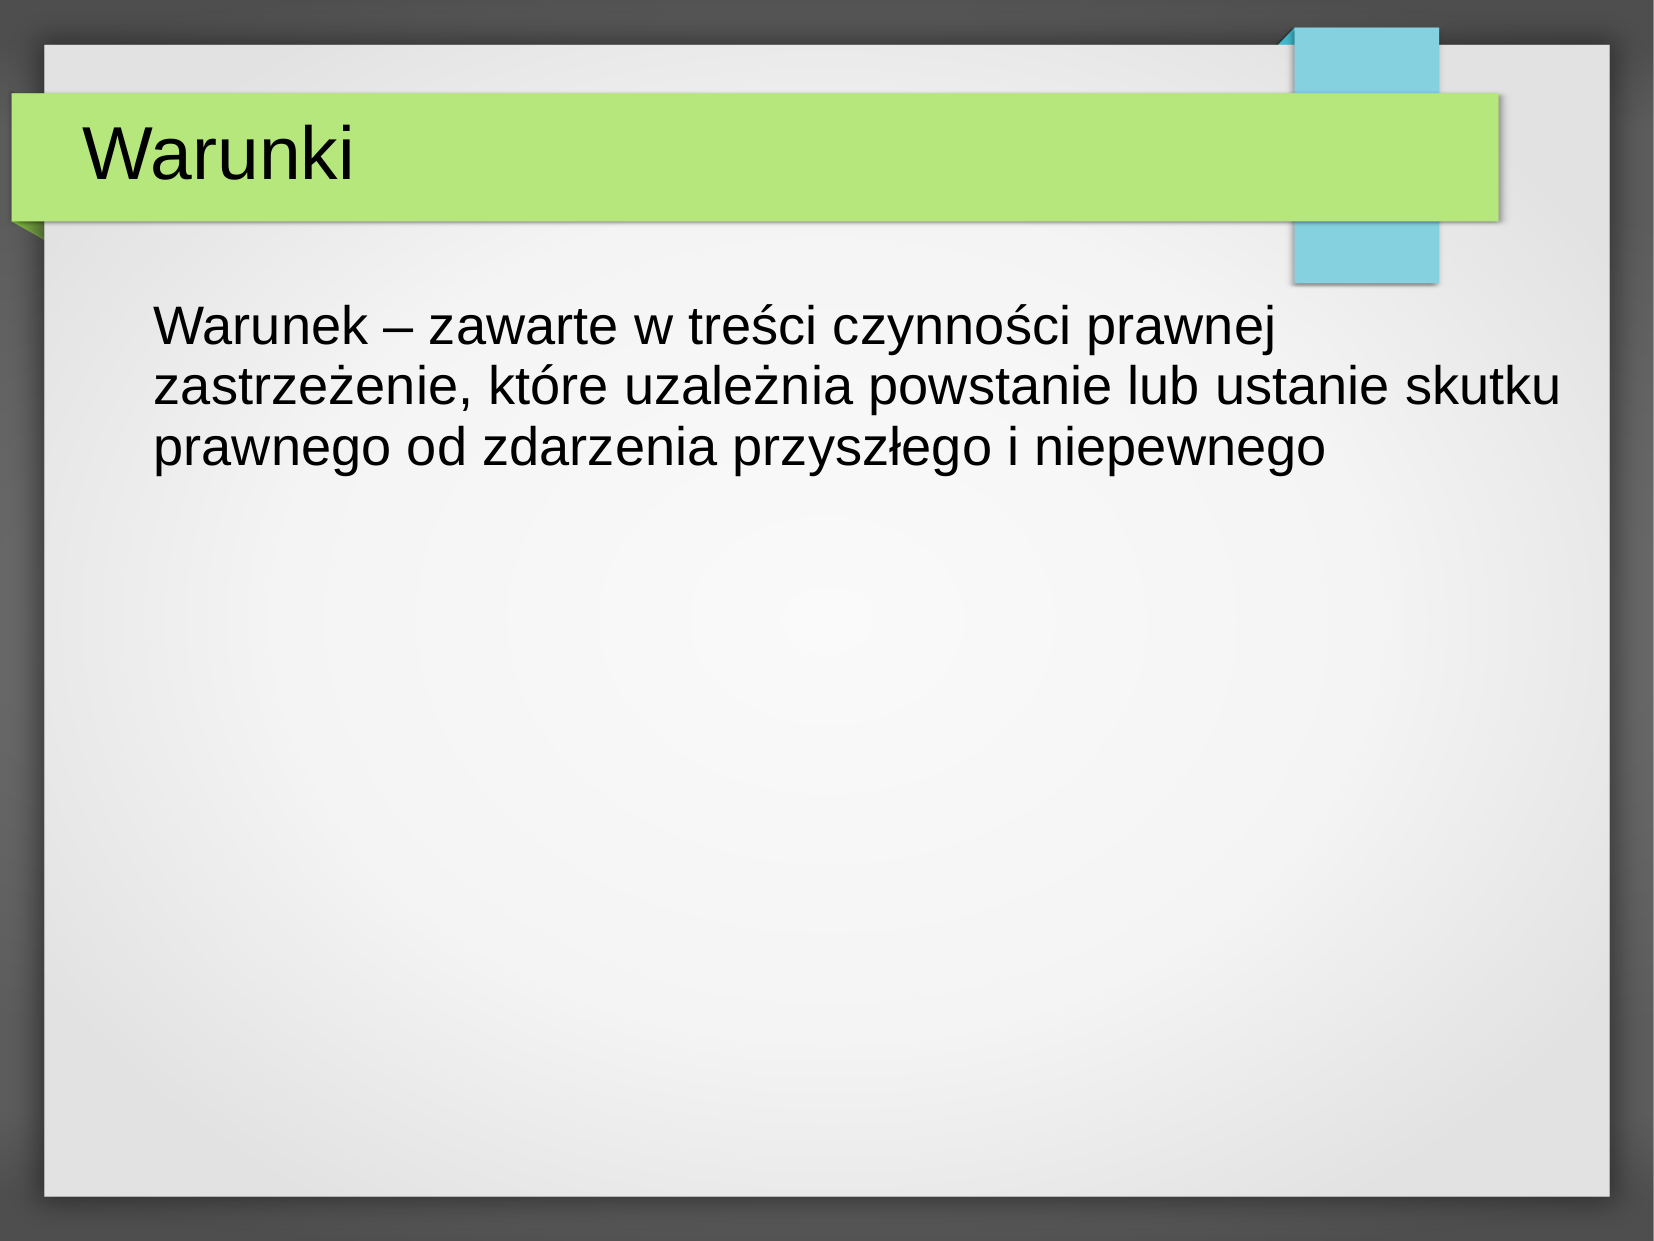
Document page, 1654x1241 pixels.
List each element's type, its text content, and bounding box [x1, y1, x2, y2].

list Warunek – zawarte w treści czynności prawnej zastrzeżenie, które uzależnia powstanie lub ustanie skutku prawnego od zdarzenia przyszłego i niepewnego [82, 295, 1571, 1015]
picture [0, 0, 1654, 1241]
title Warunki [82, 94, 1264, 213]
